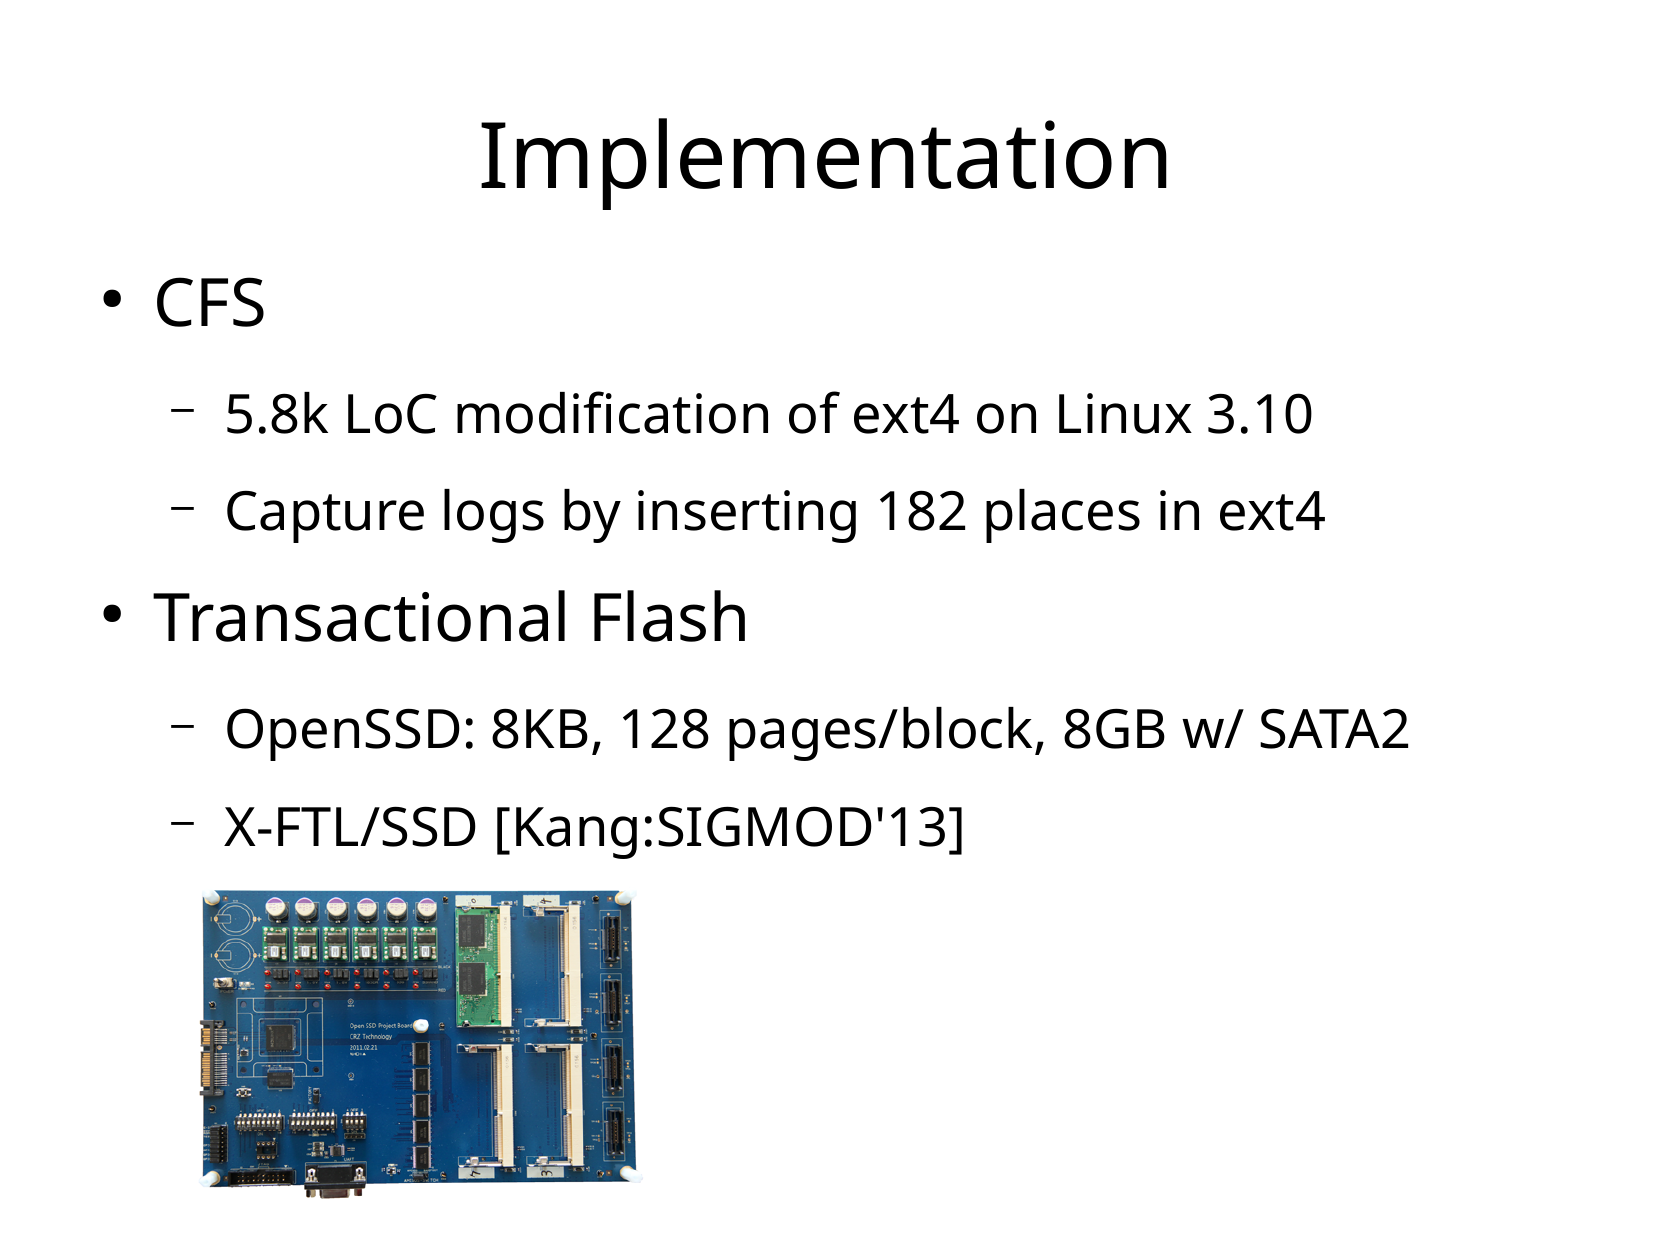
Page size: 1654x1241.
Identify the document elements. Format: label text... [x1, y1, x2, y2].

title Implementation [82, 49, 1571, 254]
picture [195, 884, 646, 1202]
list CFS 5.8k LoC modification of ext4 on Linux 3.10 Capture logs by inserting 182 places in ext4 Transactional Flash OpenSSD: 8KB, 128 pages/block, 8GB w/ SATA2 X-FTL/SSD [Kang:SIGMOD'13] [82, 254, 1571, 1156]
